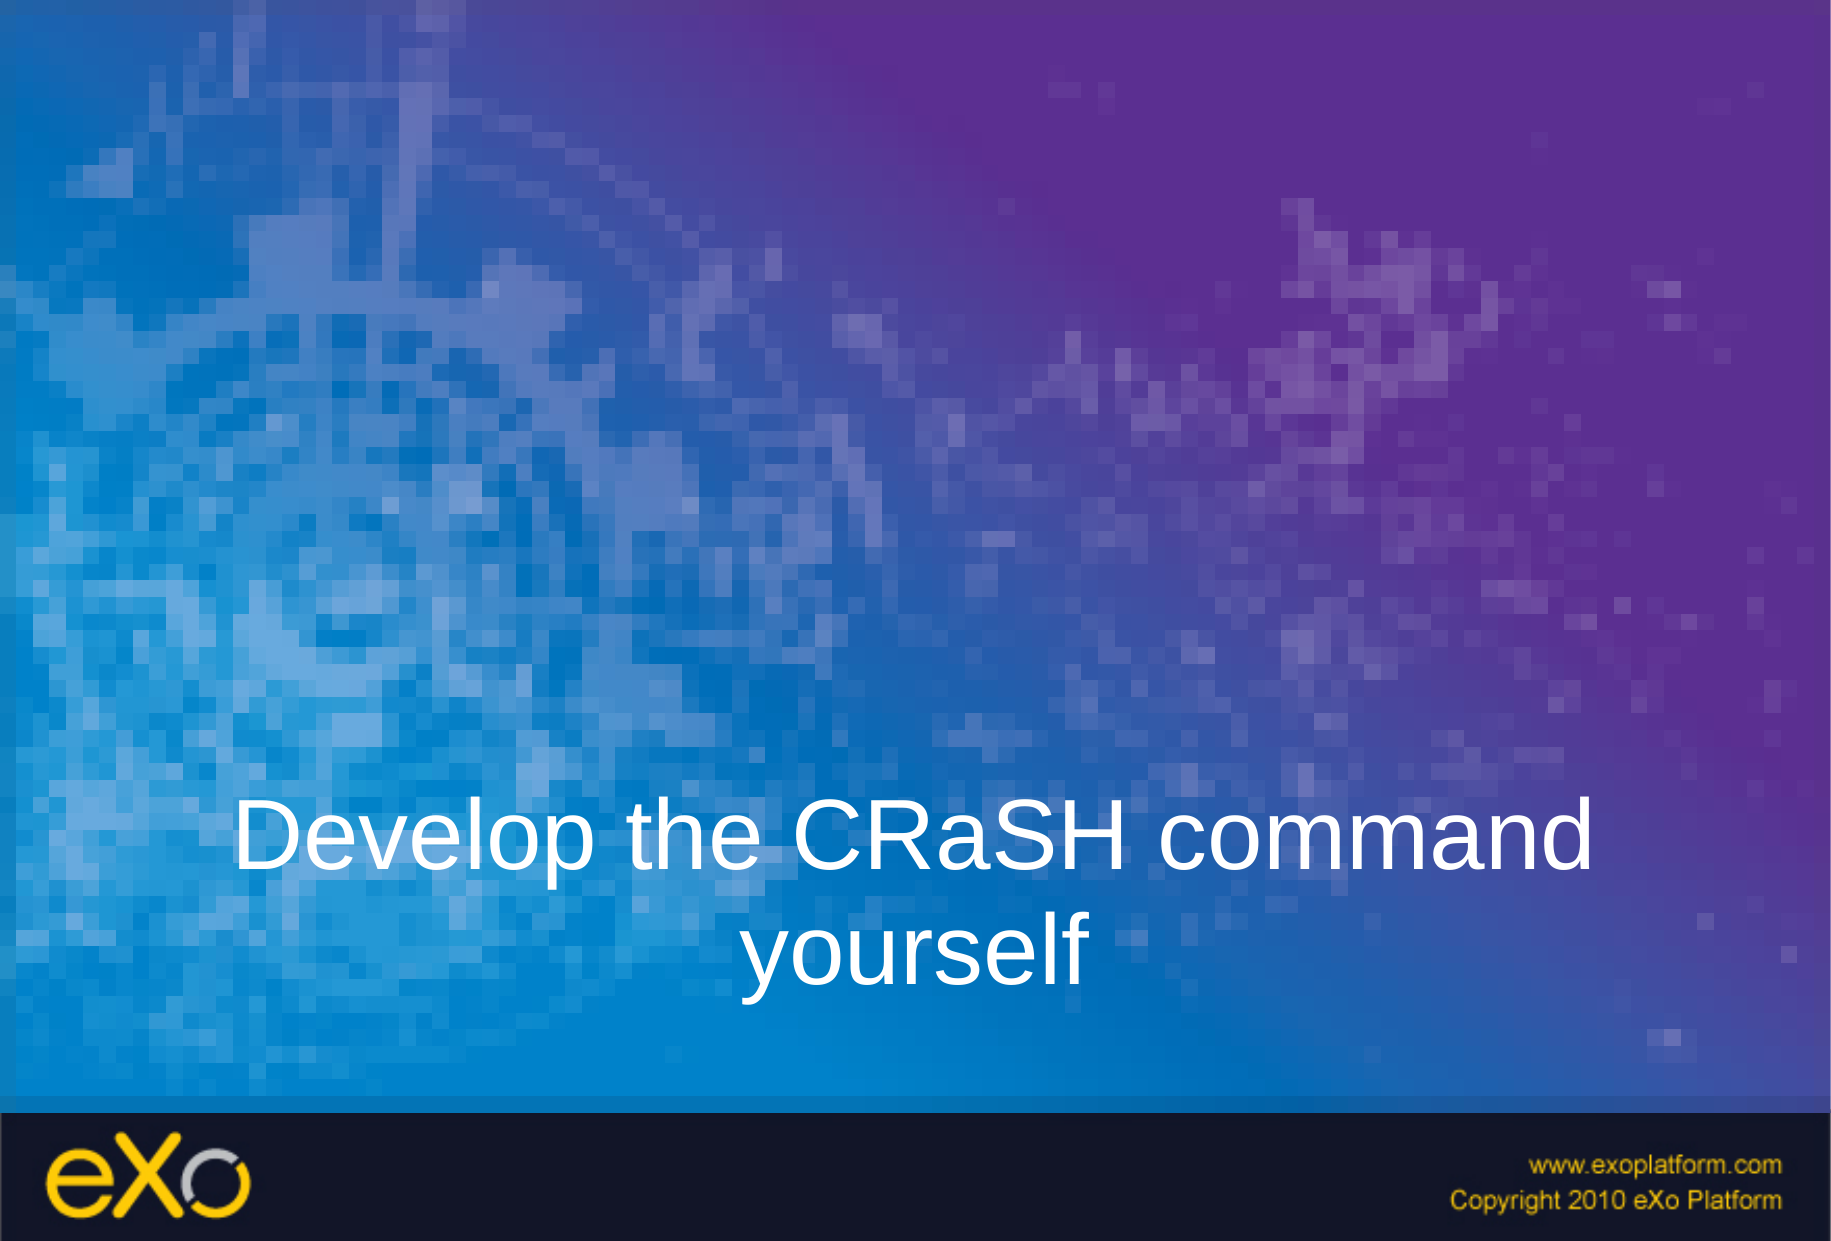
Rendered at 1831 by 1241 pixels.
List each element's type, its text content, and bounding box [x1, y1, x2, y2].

picture [0, 0, 1831, 1241]
text_box Develop the CRaSH command yourself [90, 769, 1739, 1015]
